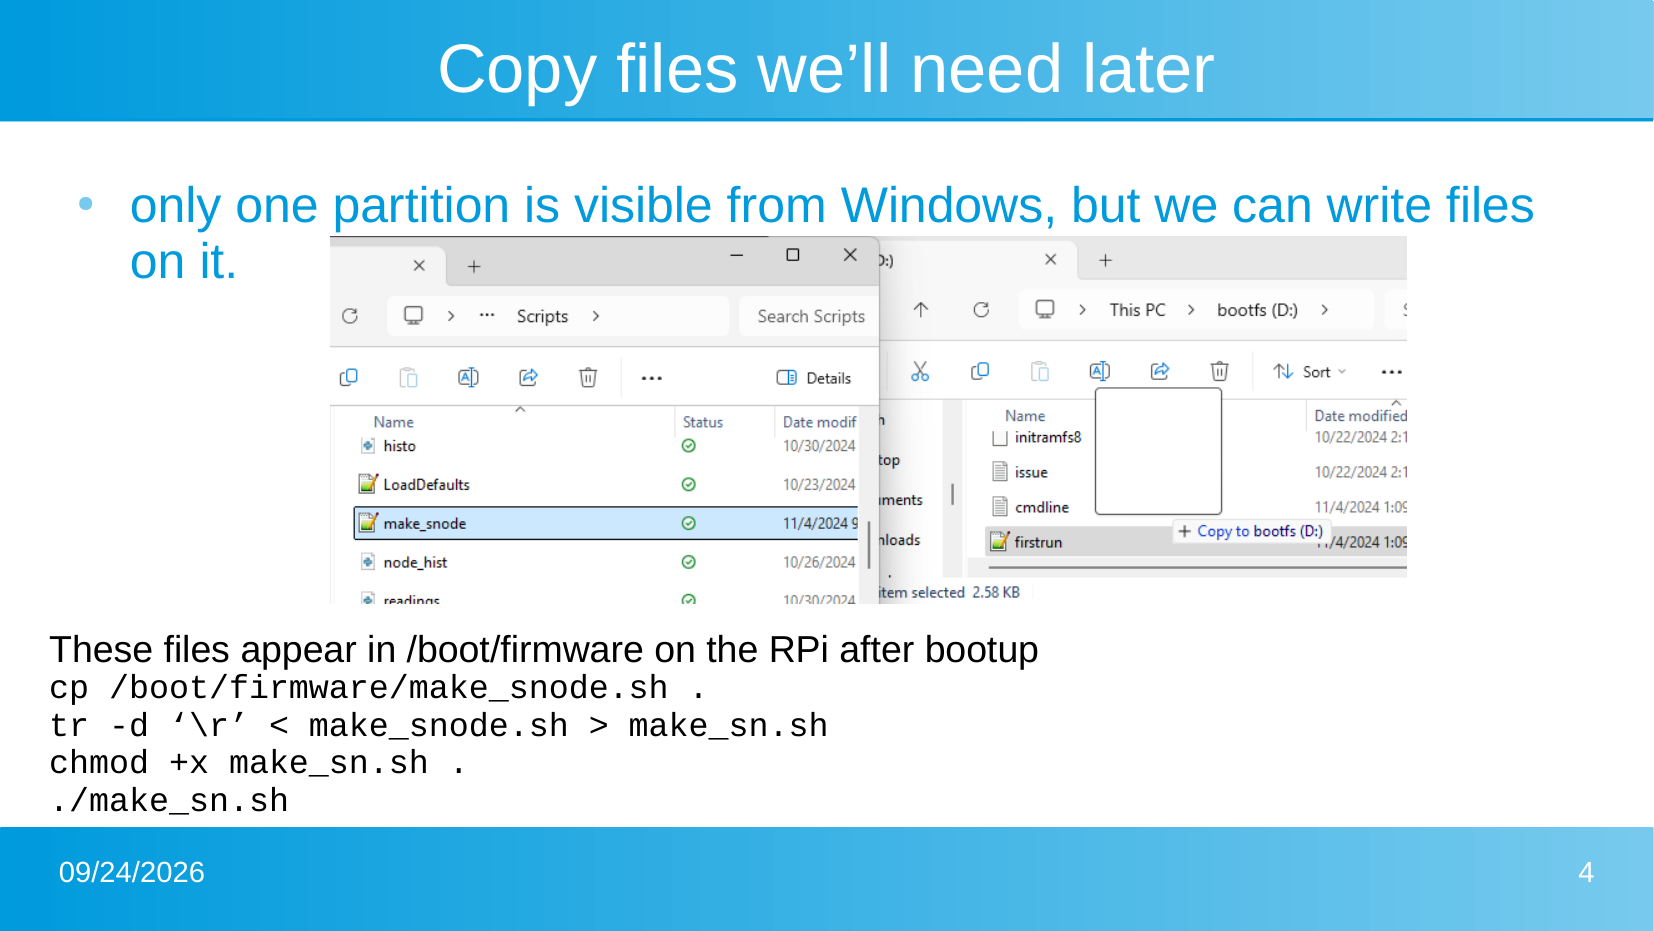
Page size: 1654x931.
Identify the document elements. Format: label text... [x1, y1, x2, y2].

text_box These files appear in /boot/firmware on the RPi after bootup cp /boot/firmware/make_snode.sh . tr -d ‘\r’ < make_snode.sh > make_sn.sh chmod +x make_sn.sh . ./make_sn.sh [34, 621, 1057, 829]
list only one partition is visible from Windows, but we can write files on it. [59, 177, 1595, 768]
picture [330, 236, 1407, 604]
title Copy files we’ll need later [59, 29, 1595, 108]
